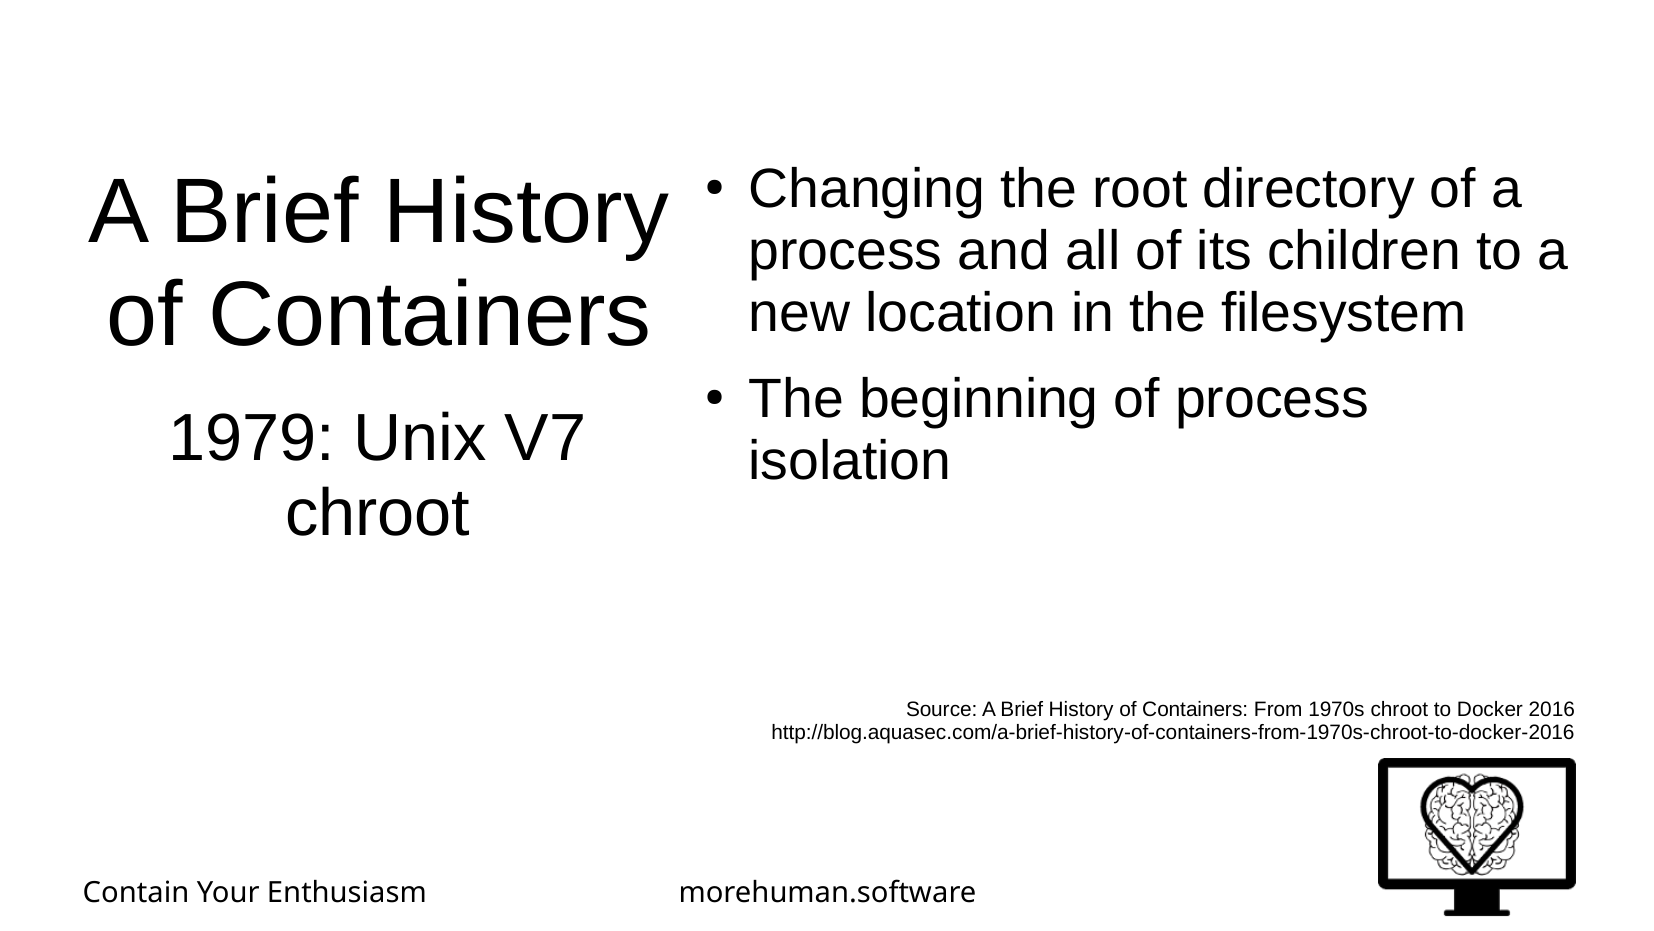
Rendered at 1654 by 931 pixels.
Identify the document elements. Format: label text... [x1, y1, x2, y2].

title A Brief History of Containers [83, 154, 676, 371]
text_box 1979: Unix V7 chroot [81, 400, 674, 705]
picture [1378, 775, 1576, 925]
list Changing the root directory of a process and all of its children to a new location in the filesystem The beginning of process isolation [690, 157, 1572, 533]
text_box Source: A Brief History of Containers: From 1970s chroot to Docker 2016 http://blog.aquasec.com/a-brief-history-of-containers-from-1970s-chroot-to-docker-2016 [734, 689, 1590, 775]
